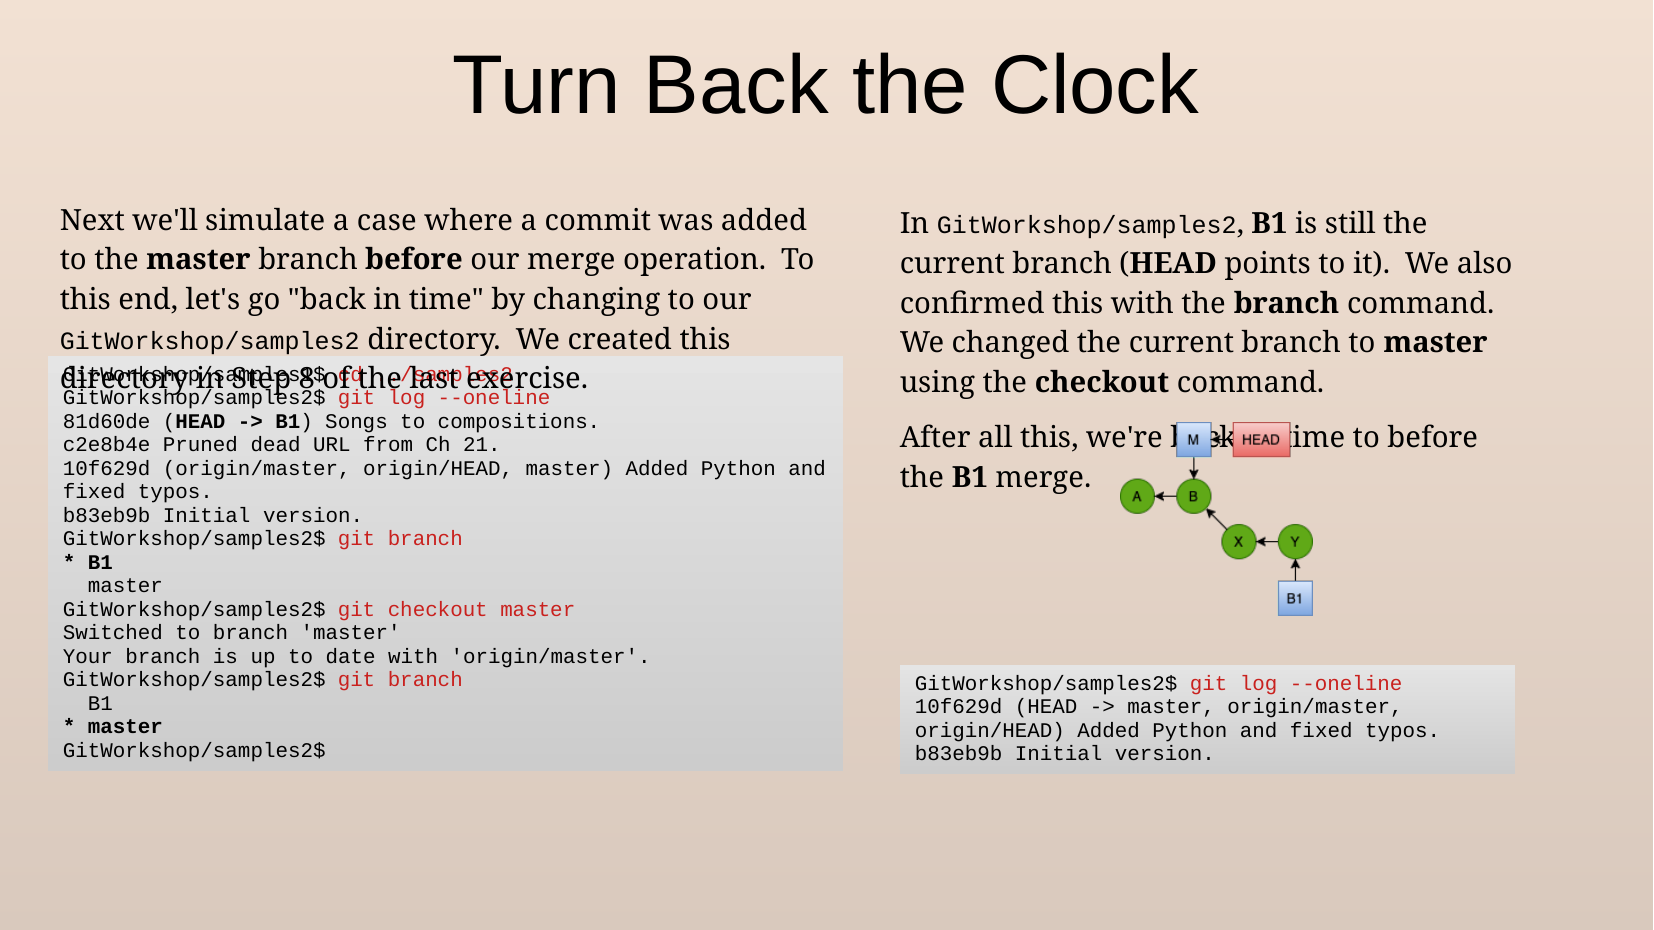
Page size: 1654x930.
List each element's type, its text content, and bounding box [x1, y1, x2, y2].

title Turn Back the Clock [82, 19, 1571, 151]
picture [1120, 422, 1313, 616]
text_box Next we'll simulate a case where a commit was added to the master branch before our merge operation. To this end, let's go "back in time" by changing to our GitWorkshop/samples2 directory. We created this directory in Step 8 of the last exercise. [45, 191, 841, 339]
text_box GitWorkshop/samples1$ cd ../samples2 GitWorkshop/samples2$ git log --oneline 81d60de (HEAD -> B1) Songs to compositions. c2e8b4e Pruned dead URL from Ch 21. 10f629d (origin/master, origin/HEAD, master) Added Python and fixed typos. b83eb9b Initial version. GitWorkshop/samples2$ git branch * B1 master GitWorkshop/samples2$ git checkout master Switched to branch 'master' Your branch is up to date with 'origin/master'. GitWorkshop/samples2$ git branch B1 * master GitWorkshop/samples2$ [48, 356, 844, 771]
text_box In GitWorkshop/samples2, B1 is still the current branch (HEAD points to it). We also confirmed this with the branch command. We changed the current branch to master using the checkout command. After all this, we're back-in-time to before the B1 merge. [885, 194, 1546, 423]
text_box GitWorkshop/samples2$ git log --oneline 10f629d (HEAD -> master, origin/master, origin/HEAD) Added Python and fixed typos. b83eb9b Initial version. [900, 665, 1516, 775]
